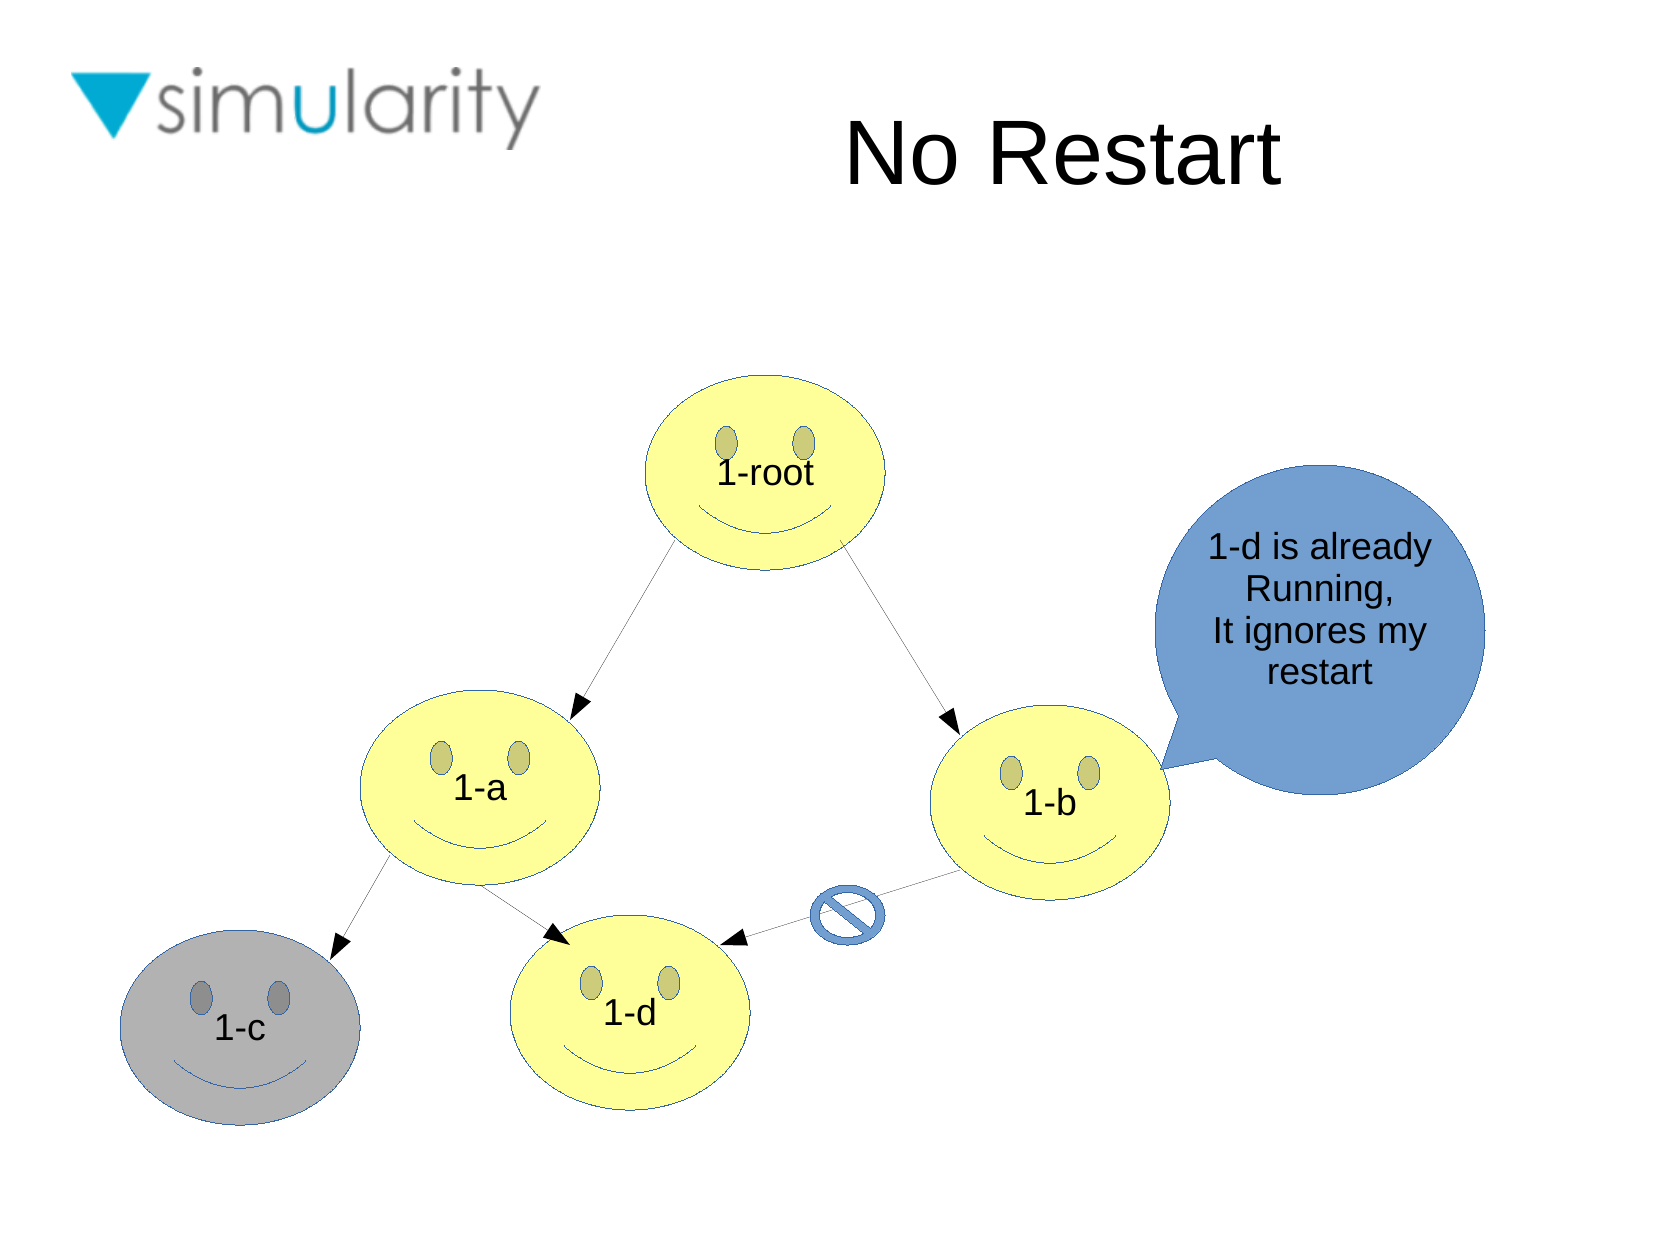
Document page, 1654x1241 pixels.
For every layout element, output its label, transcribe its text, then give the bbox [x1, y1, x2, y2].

text_box 1-d is already Running, It ignores my restart [1155, 465, 1486, 795]
title No Restart [555, 49, 1571, 257]
text_box 1-b [930, 705, 1171, 901]
text_box 1-c [120, 930, 361, 1126]
text_box 1-d [510, 915, 751, 1111]
text_box 1-root [645, 375, 886, 571]
text_box [810, 885, 886, 946]
picture [71, 67, 541, 150]
text_box 1-a [360, 690, 601, 886]
